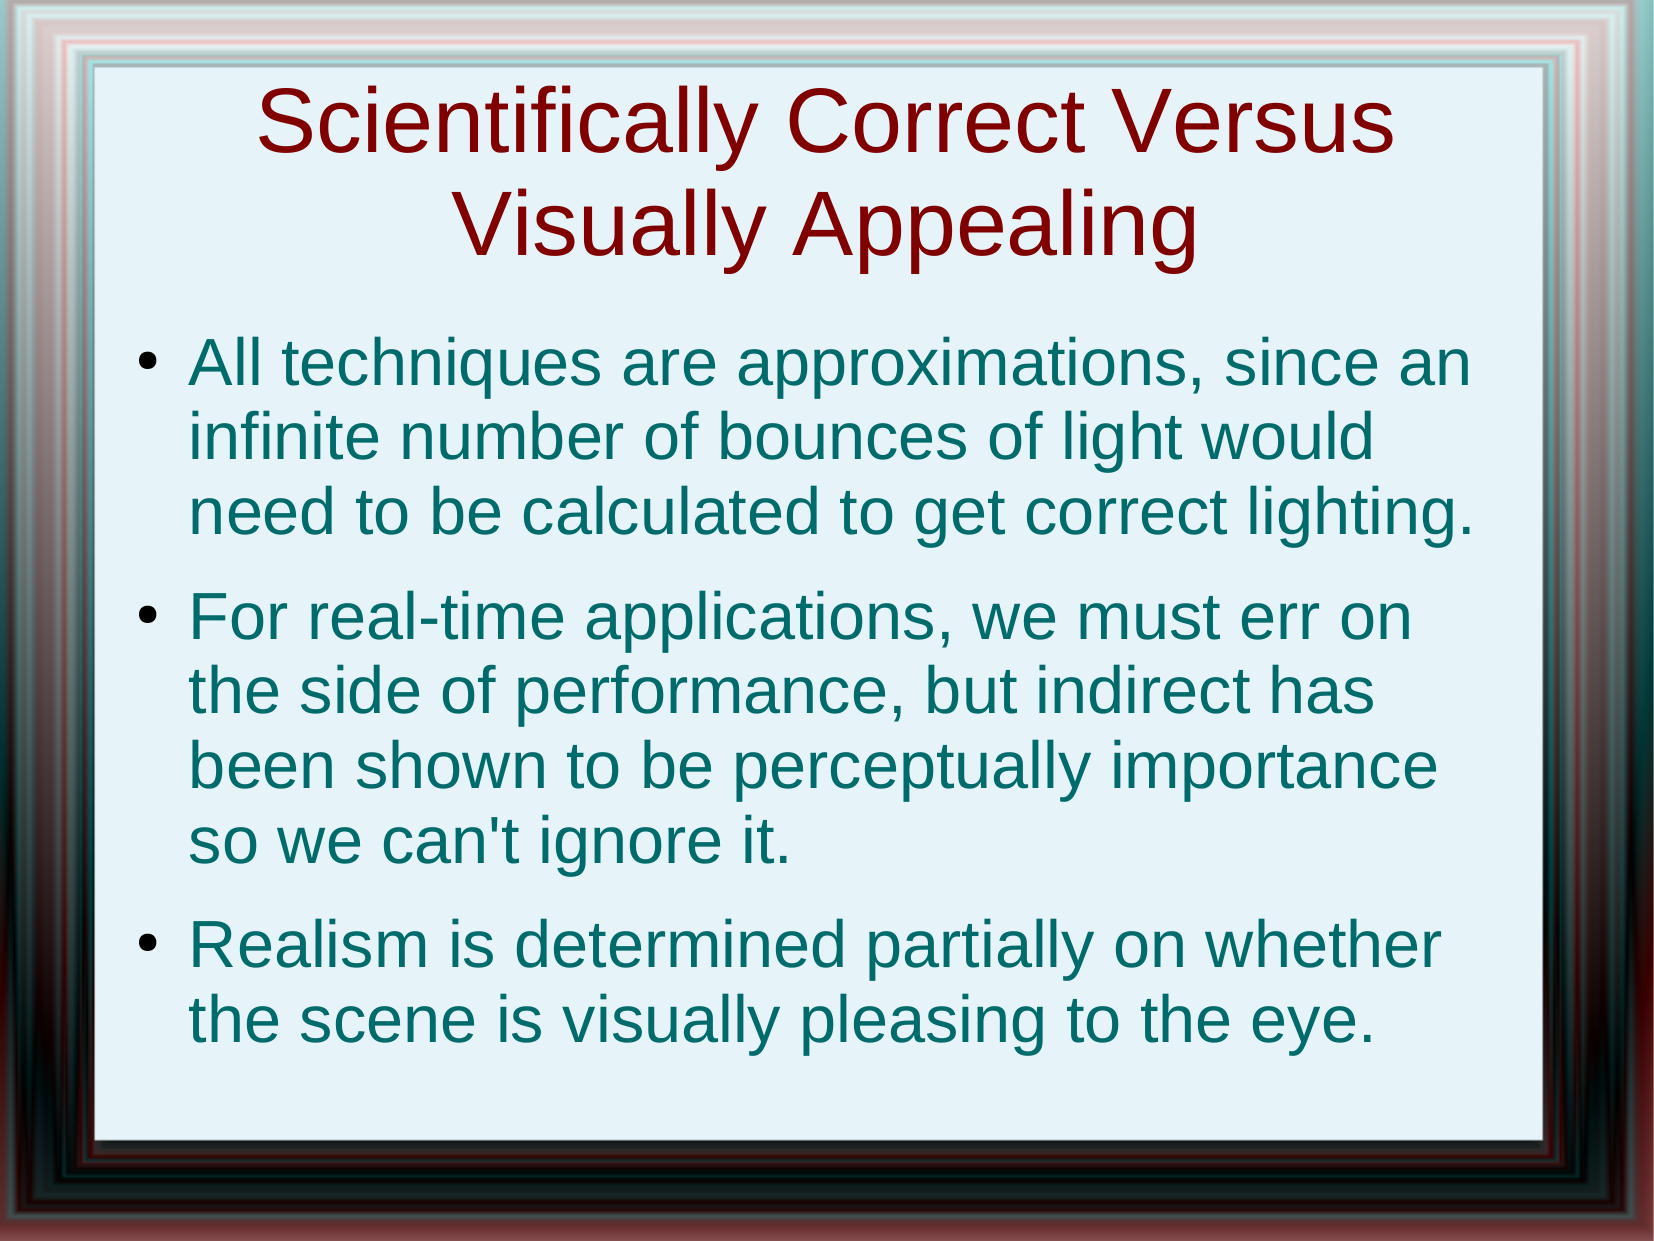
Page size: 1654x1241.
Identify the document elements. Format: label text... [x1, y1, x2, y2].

title Scientifically Correct Versus Visually Appealing [118, 69, 1536, 276]
list All techniques are approximations, since an infinite number of bounces of light would need to be calculated to get correct lighting. For real-time applications, we must err on the side of performance, but indirect has been shown to be perceptually importance so we can't ignore it. Realism is determined partially on whether the scene is visually pleasing to the eye. [118, 324, 1506, 1057]
picture [0, 0, 1654, 1241]
